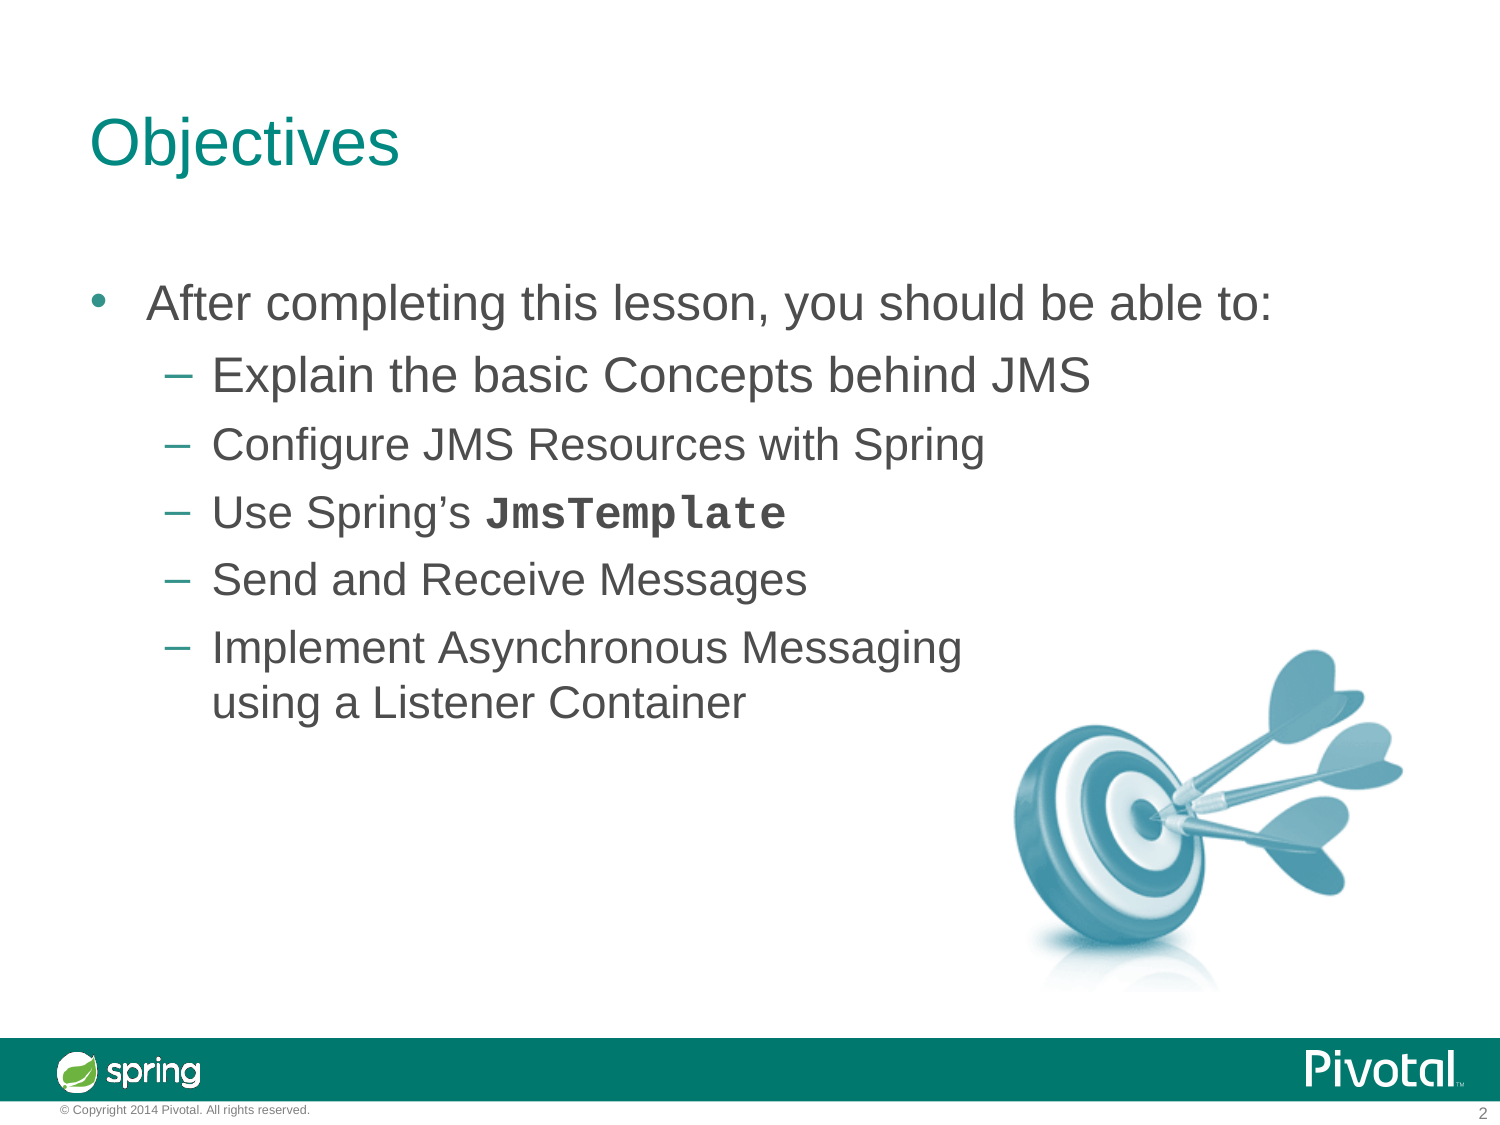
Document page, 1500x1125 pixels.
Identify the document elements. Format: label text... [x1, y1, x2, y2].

title Objectives [75, 45, 1426, 233]
list After completing this lesson, you should be able to: Explain the basic Concepts behind JMS Configure JMS Resources with Spring Use Spring’s JmsTemplate Send and Receive Messages Implement Asynchronous Messaging using a Listener Container [75, 262, 1426, 1005]
picture [32, 1041, 210, 1103]
picture [1306, 1050, 1464, 1087]
